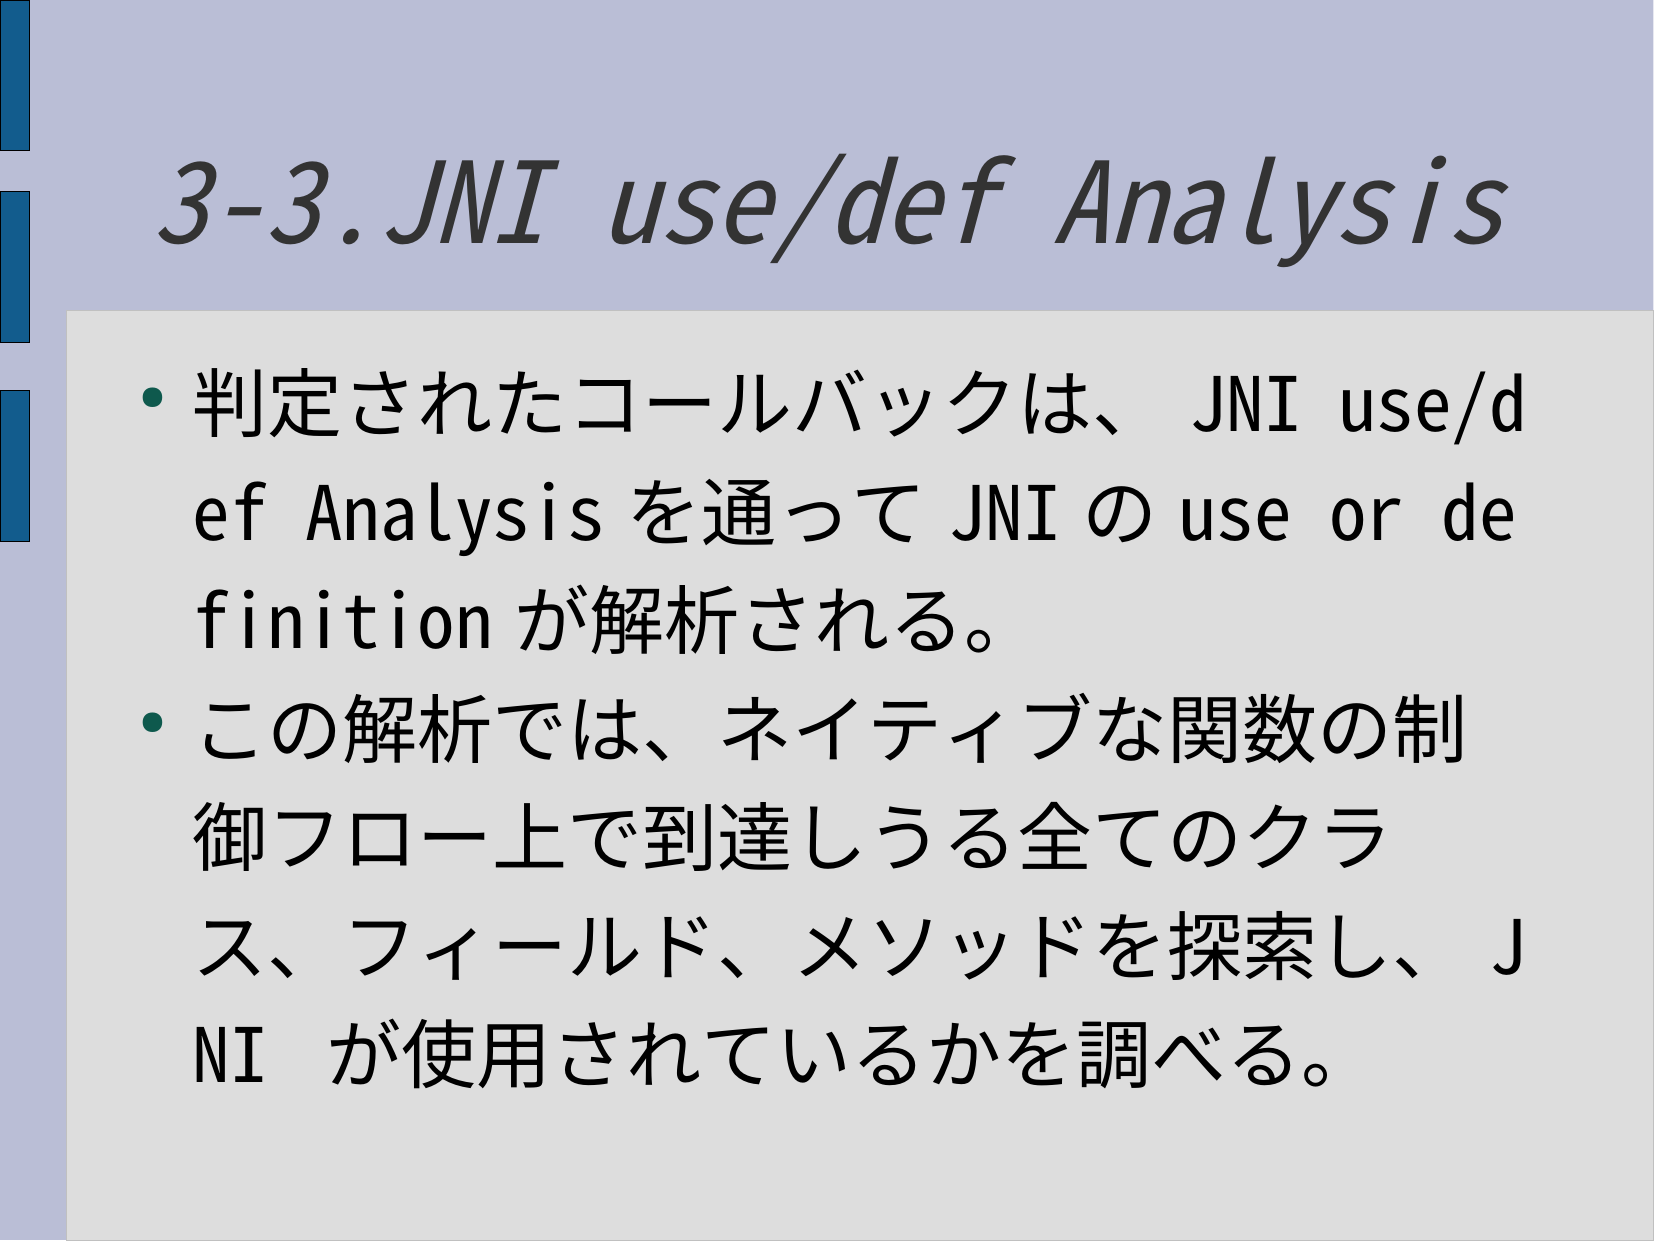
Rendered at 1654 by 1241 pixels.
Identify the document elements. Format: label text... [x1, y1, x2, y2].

title 3-3.JNI use/def Analysis [121, 91, 1534, 299]
list 判定されたコールバックは、JNI use/def Analysisを通ってJNIのuse or definitionが解析される。 この解析では、ネイティブな関数の制御フロー上で到達しうる全てのクラス、フィールド、メソッドを探索し、JNI が使用されているかを調べる。 [121, 344, 1534, 1127]
